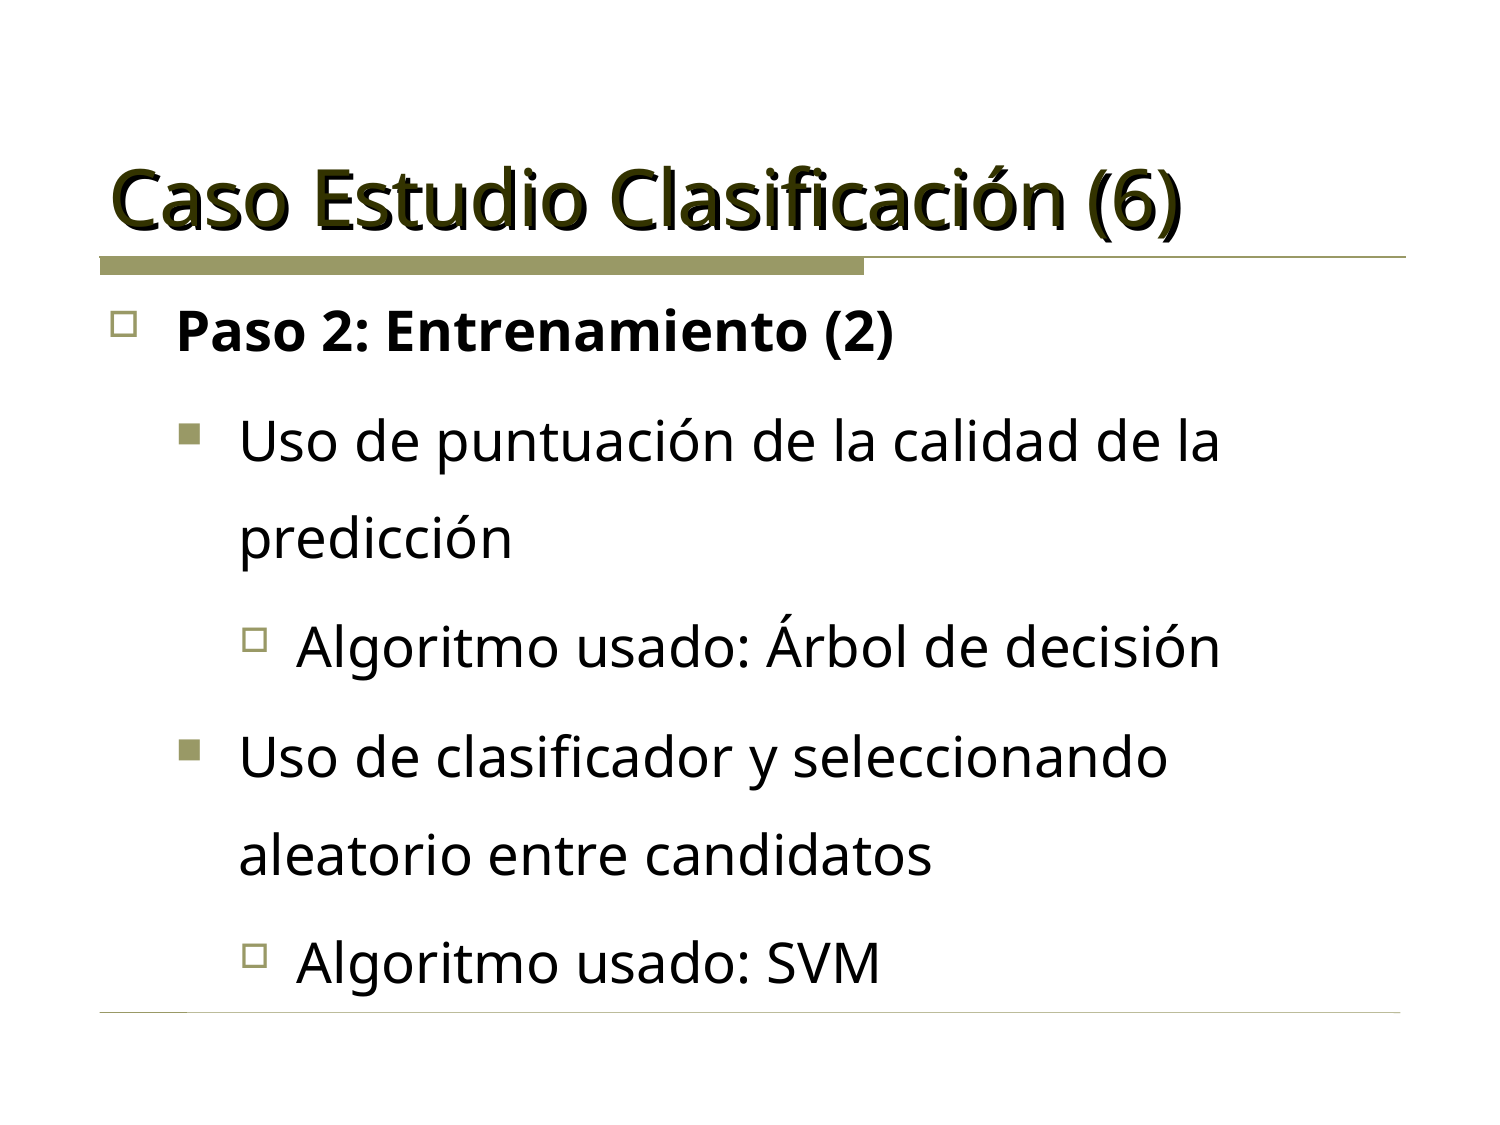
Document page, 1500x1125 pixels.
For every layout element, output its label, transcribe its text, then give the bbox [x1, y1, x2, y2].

title Caso Estudio Clasificación (6) [94, 50, 1407, 250]
list Paso 2: Entrenamiento (2) Uso de puntuación de la calidad de la predicción Algoritmo usado: Árbol de decisión Uso de clasificador y seleccionando aleatorio entre candidatos Algoritmo usado: SVM [92, 287, 1353, 1013]
